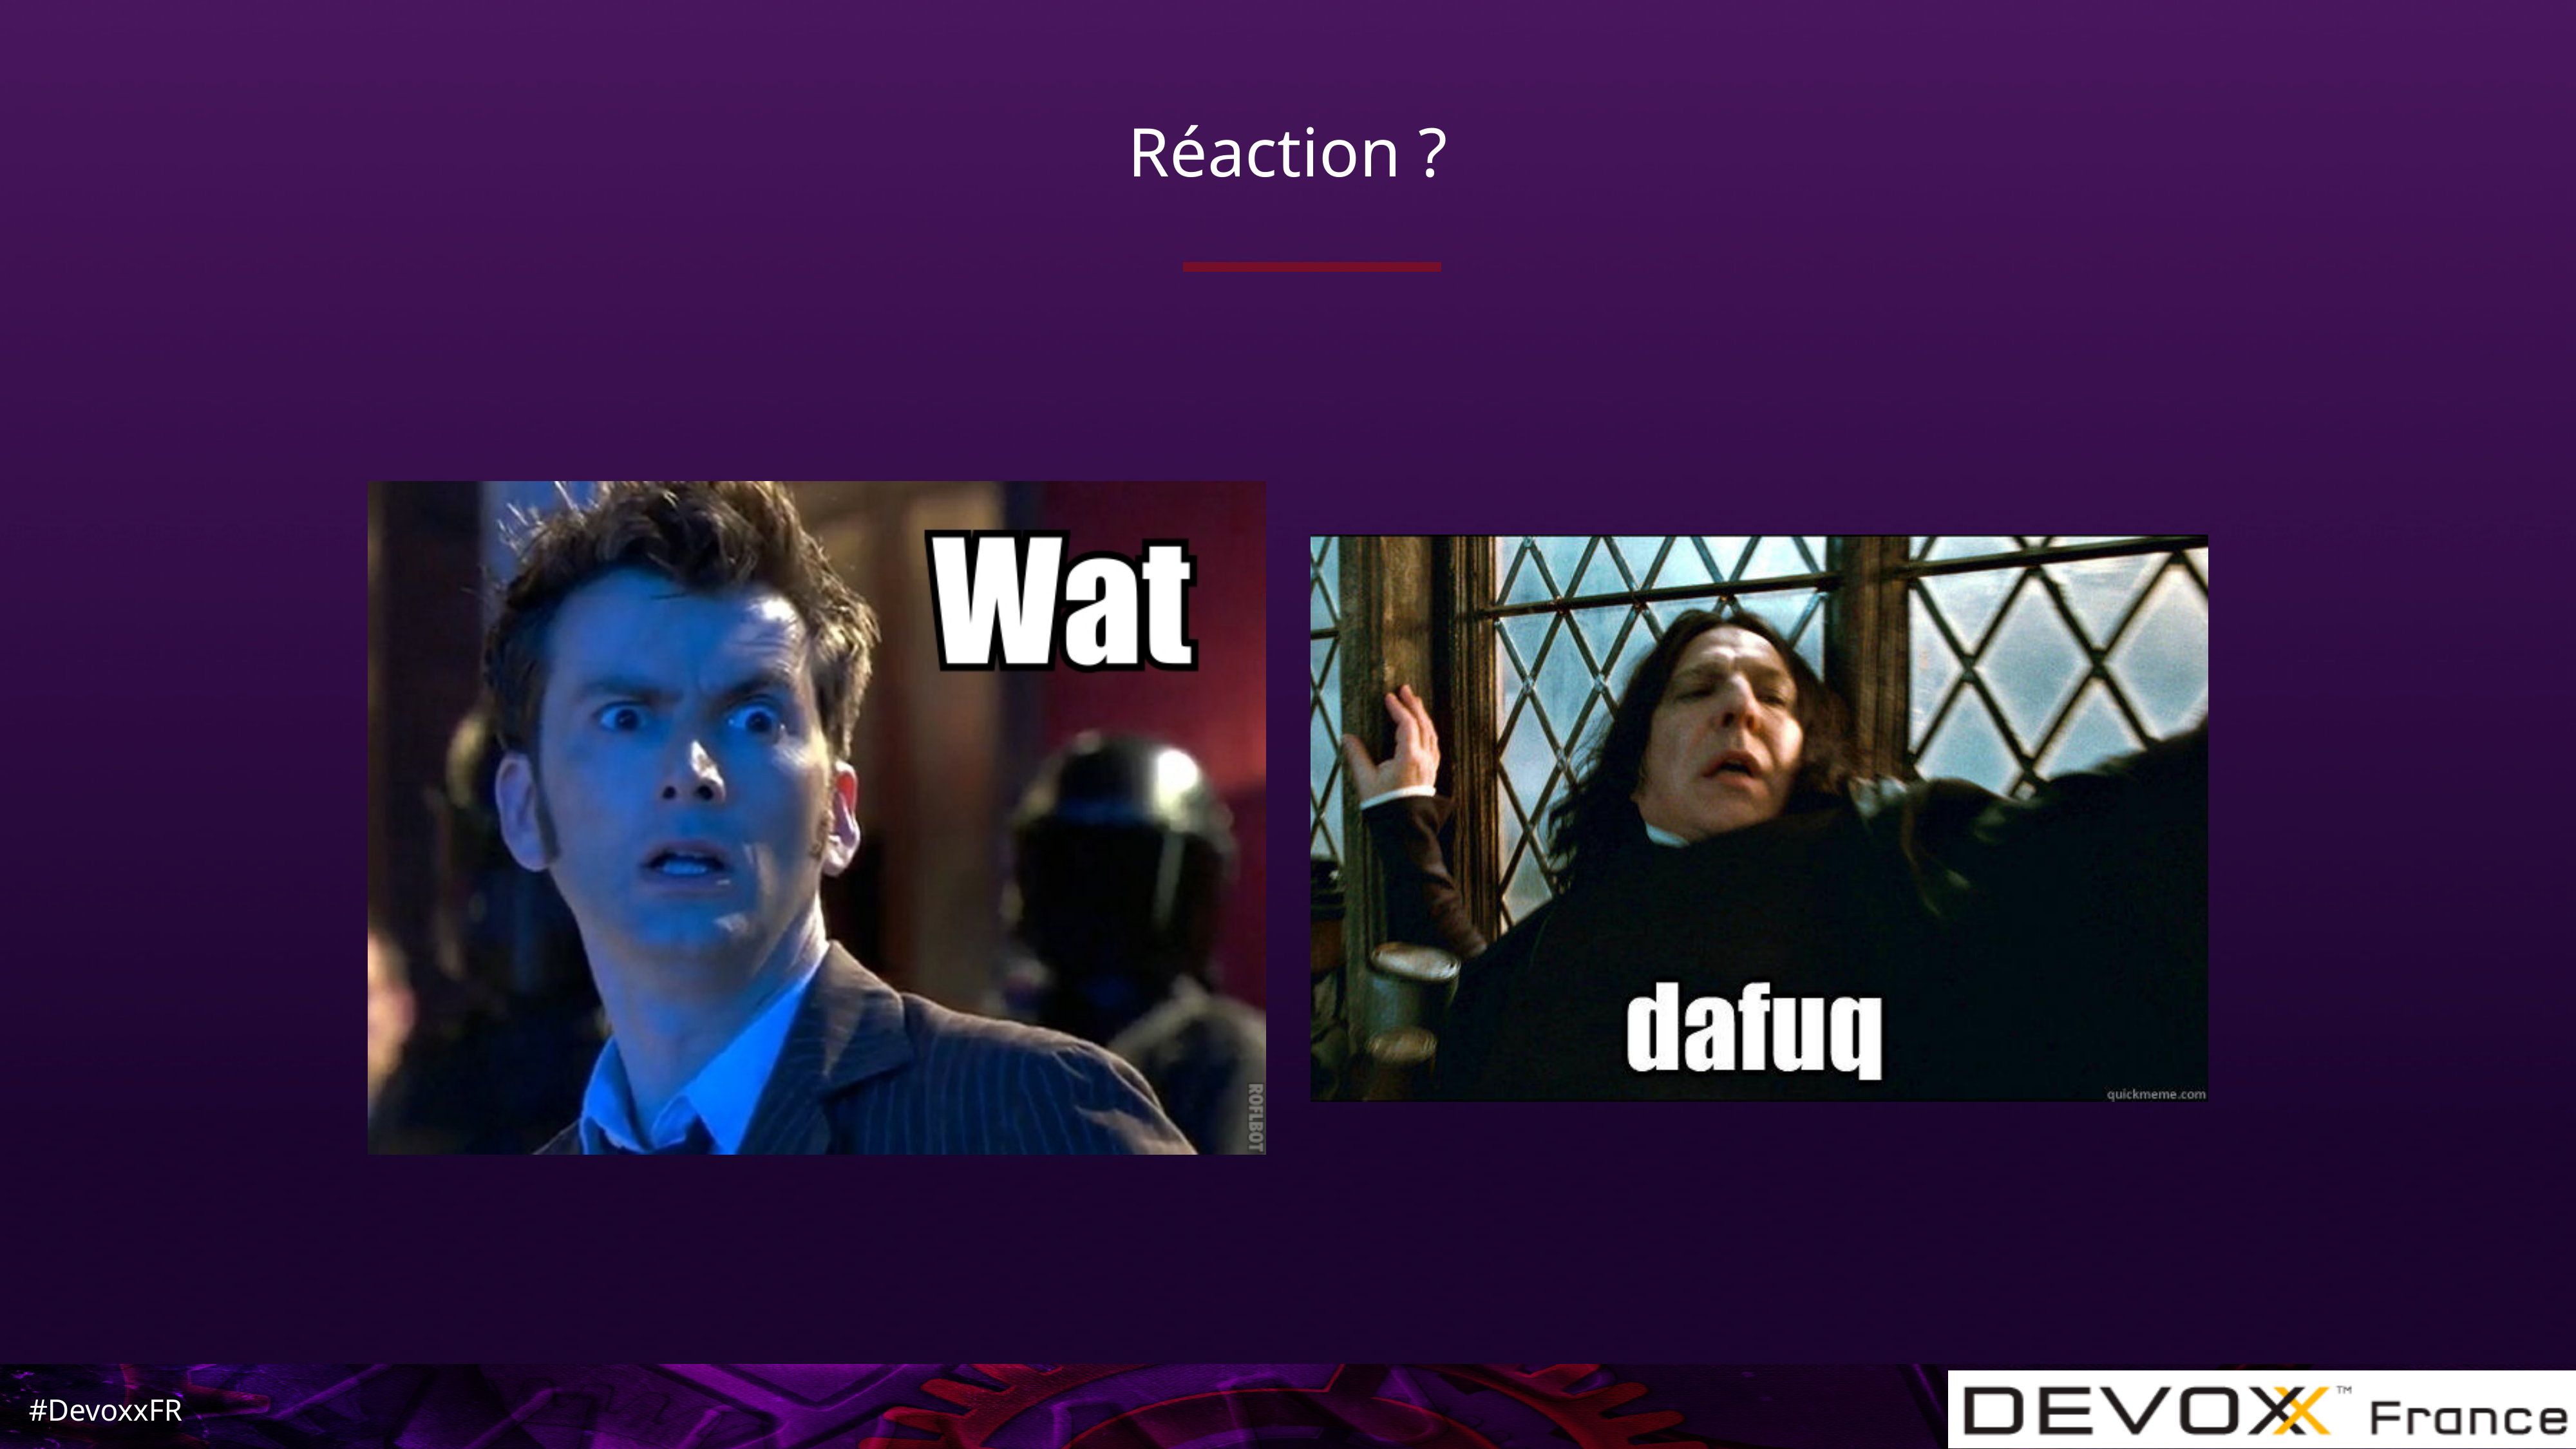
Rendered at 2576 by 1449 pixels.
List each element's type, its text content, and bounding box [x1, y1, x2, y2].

picture [0, 0, 2576, 1449]
title Réaction ? [510, 14, 2065, 287]
